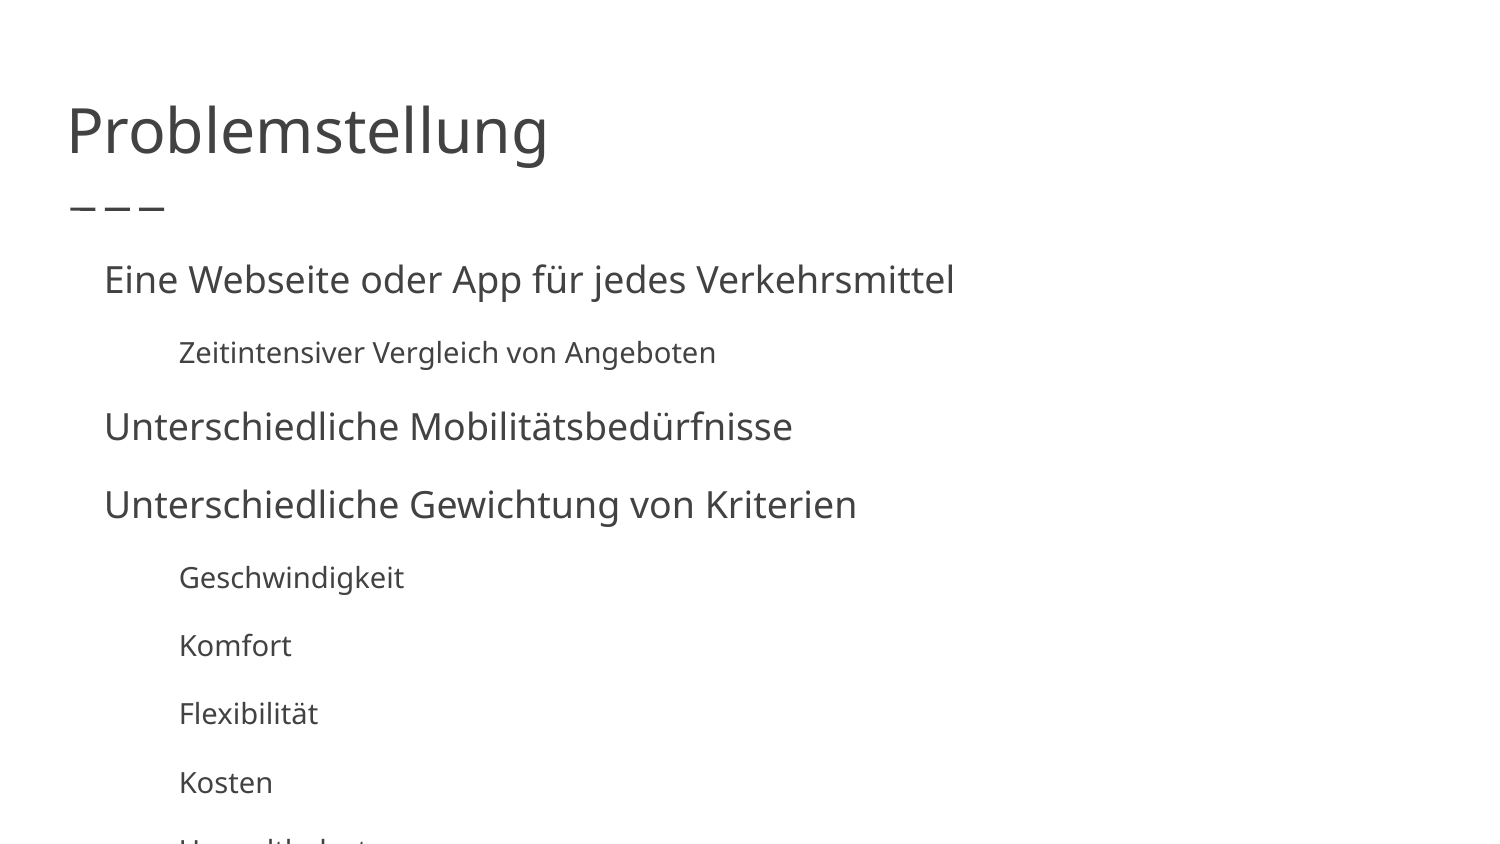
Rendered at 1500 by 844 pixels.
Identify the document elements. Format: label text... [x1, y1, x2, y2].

title Problemstellung [51, 61, 1449, 182]
list Eine Webseite oder App für jedes Verkehrsmittel Zeitintensiver Vergleich von Angeboten Unterschiedliche Mobilitätsbedürfnisse Unterschiedliche Gewichtung von Kriterien Geschwindigkeit Komfort Flexibilität Kosten Umweltbelastung [51, 240, 1449, 750]
